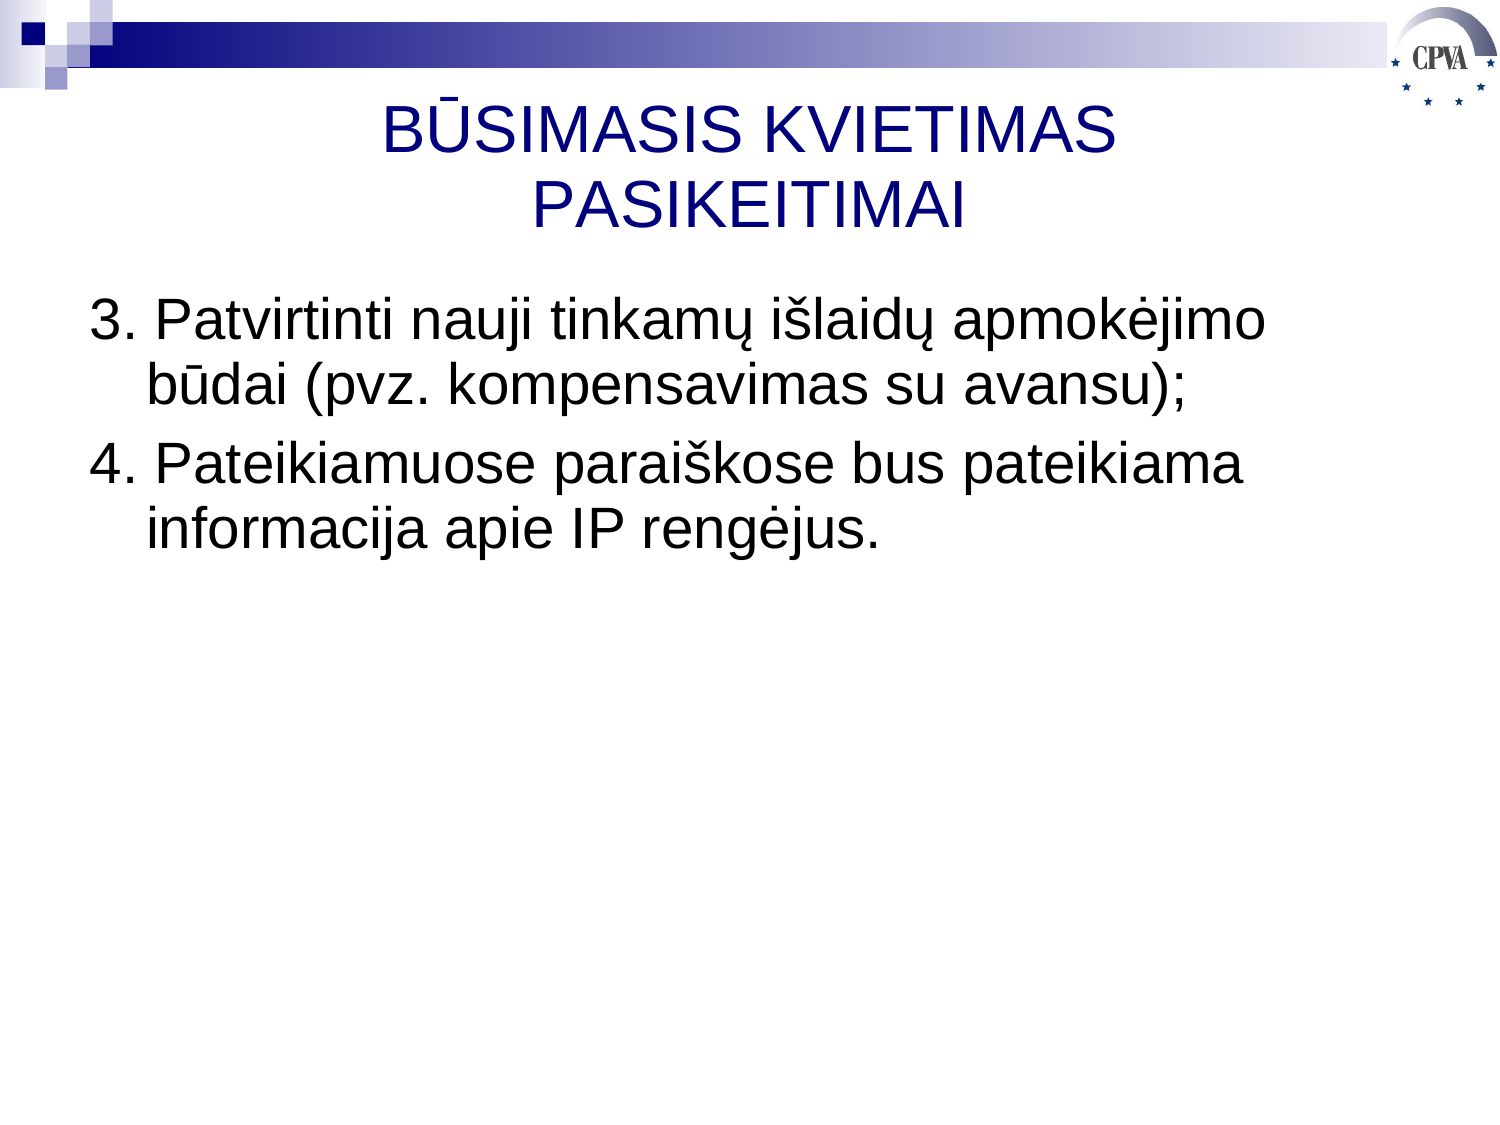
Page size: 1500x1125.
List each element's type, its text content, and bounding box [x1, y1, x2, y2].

list 3. Patvirtinti nauji tinkamų išlaidų apmokėjimo būdai (pvz. kompensavimas su avansu); 4. Pateikiamuose paraiškose bus pateikiama informacija apie IP rengėjus. [75, 278, 1426, 963]
picture [1387, 0, 1500, 113]
title BŪSIMASIS KVIETIMAS PASIKEITIMAI [75, 78, 1426, 256]
